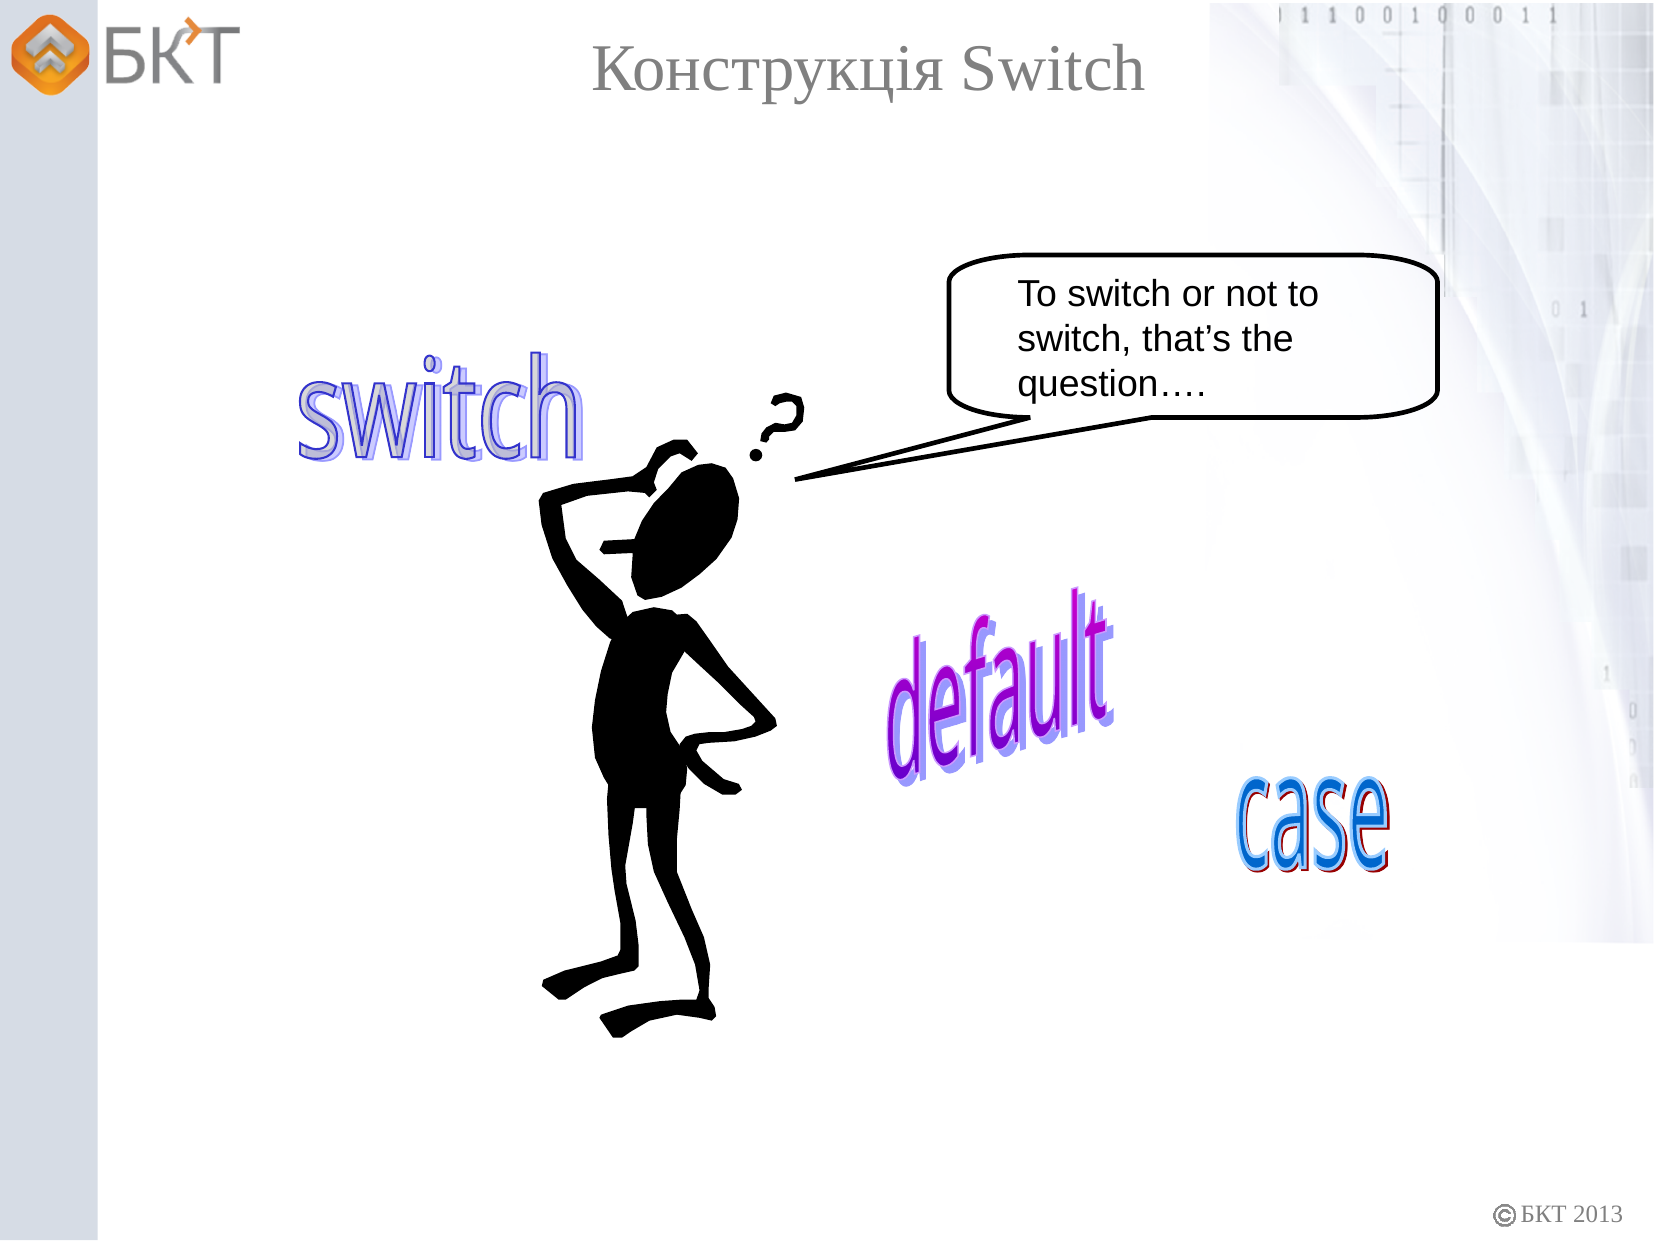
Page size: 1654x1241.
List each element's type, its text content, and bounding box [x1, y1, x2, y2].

picture [1095, 3, 1654, 1129]
picture [538, 392, 805, 1039]
text_box [0, 0, 98, 1241]
picture [1493, 1199, 1500, 1231]
text_box default [1029, 632, 1061, 738]
text_box case [1237, 777, 1267, 870]
text_box switch [425, 383, 434, 458]
text_box default [1071, 587, 1078, 727]
text_box switch [424, 355, 435, 372]
text_box case [1351, 777, 1386, 870]
text_box default [989, 647, 1019, 750]
text_box БКТ 2013 [1500, 1195, 1651, 1241]
text_box Конструкція Switch [270, 30, 1486, 119]
text_box switch [300, 382, 337, 459]
text_box case [1314, 777, 1344, 870]
text_box default [964, 614, 990, 757]
text_box switch [443, 366, 475, 459]
text_box case [1272, 777, 1306, 870]
text_box To switch or not to switch, that’s the question…. [805, 254, 1438, 478]
text_box switch [342, 383, 417, 458]
text_box default [1084, 600, 1107, 720]
text_box default [887, 635, 920, 780]
text_box switch [482, 382, 520, 459]
text_box default [928, 665, 960, 767]
picture [4, 9, 250, 97]
text_box switch [531, 352, 573, 458]
